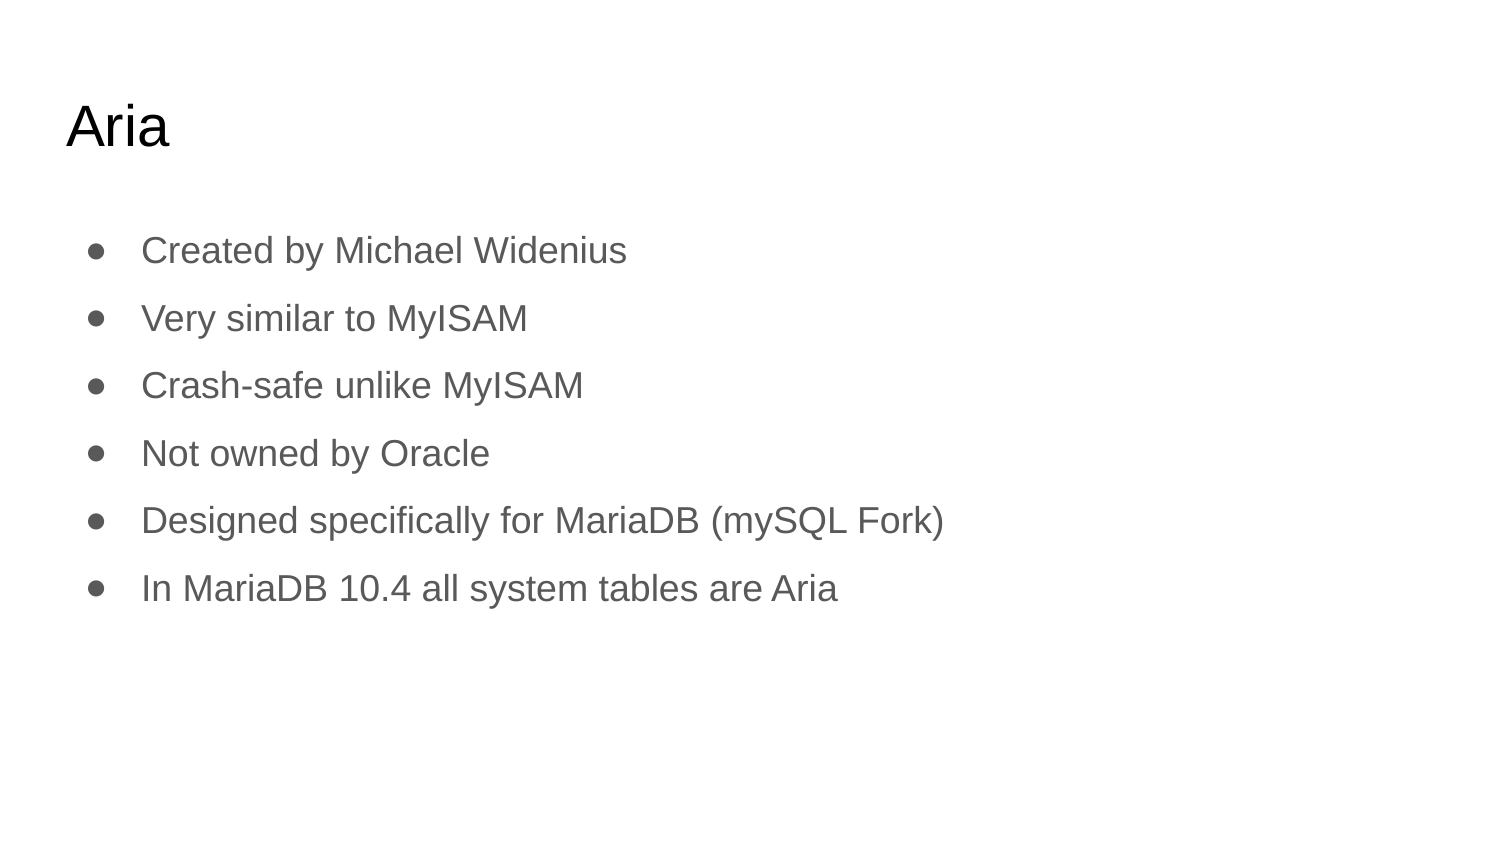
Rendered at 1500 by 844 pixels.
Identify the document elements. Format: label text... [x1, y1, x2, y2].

title Aria [51, 72, 1449, 167]
list Created by Michael Widenius Very similar to MyISAM Crash-safe unlike MyISAM Not owned by Oracle Designed specifically for MariaDB (mySQL Fork) In MariaDB 10.4 all system tables are Aria [51, 189, 1449, 750]
